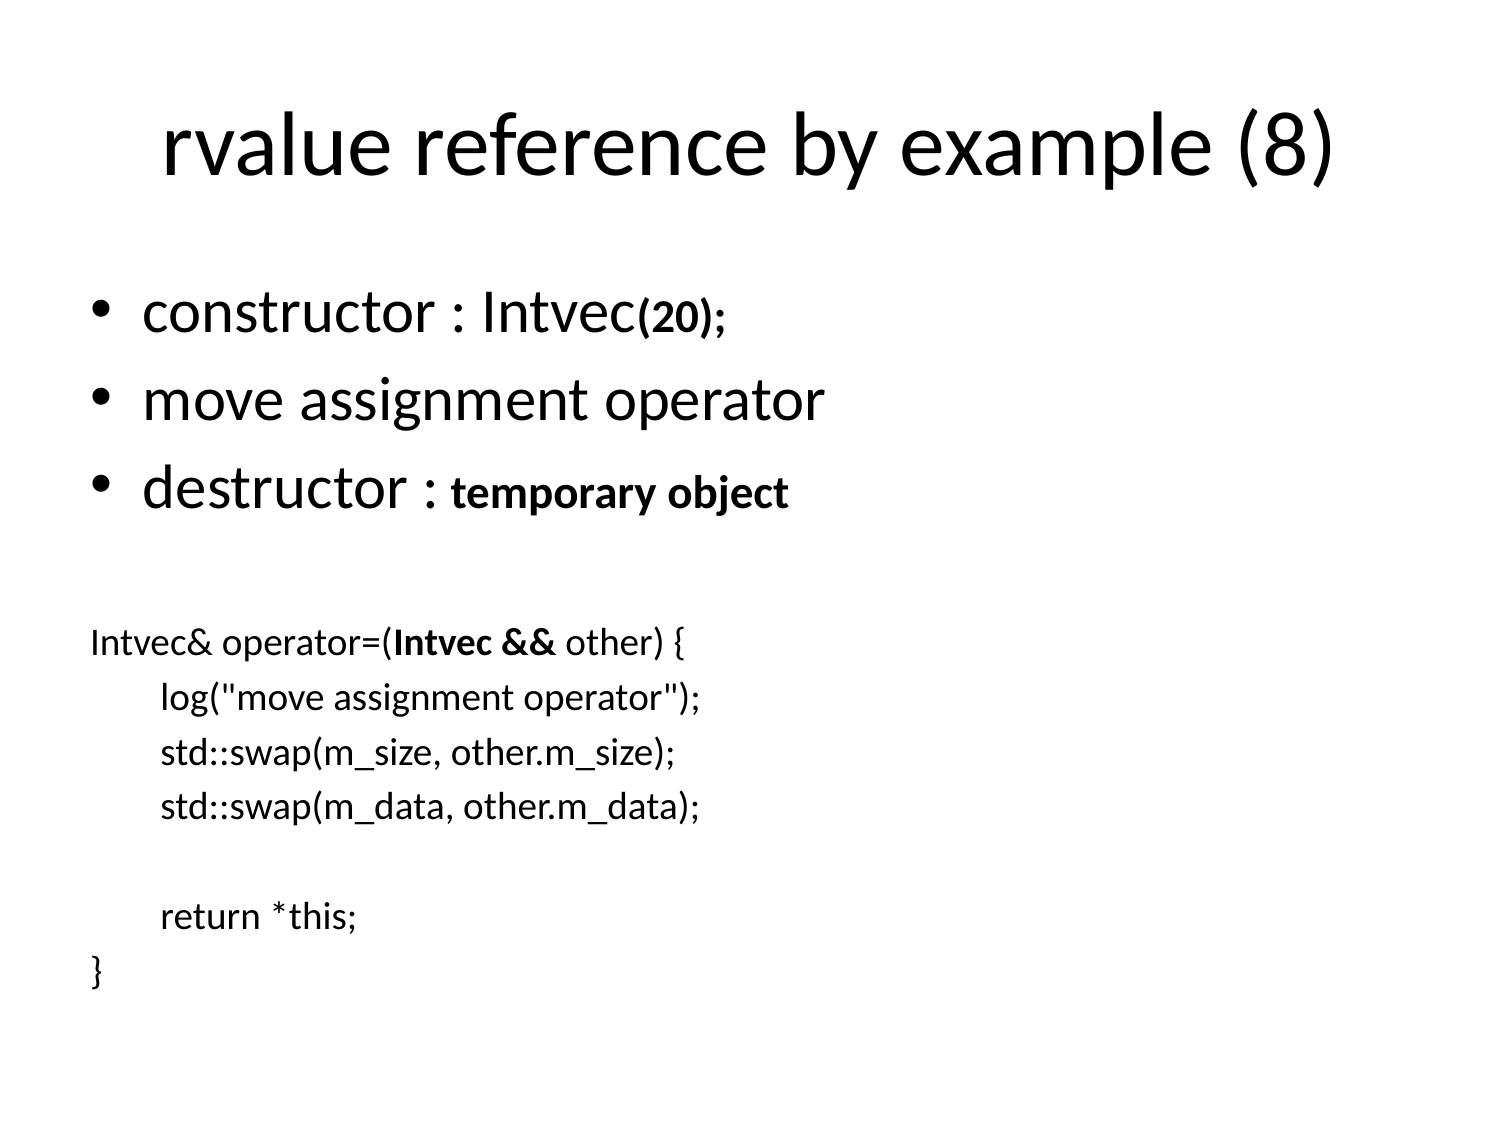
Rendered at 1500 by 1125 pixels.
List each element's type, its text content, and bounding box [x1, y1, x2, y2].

title rvalue reference by example (8) [75, 45, 1425, 233]
list constructor : Intvec(20); move assignment operator destructor : temporary object Intvec& operator=(Intvec && other) { log("move assignment operator"); std::swap(m_size, other.m_size); std::swap(m_data, other.m_data); return *this; } [75, 262, 1425, 1005]
